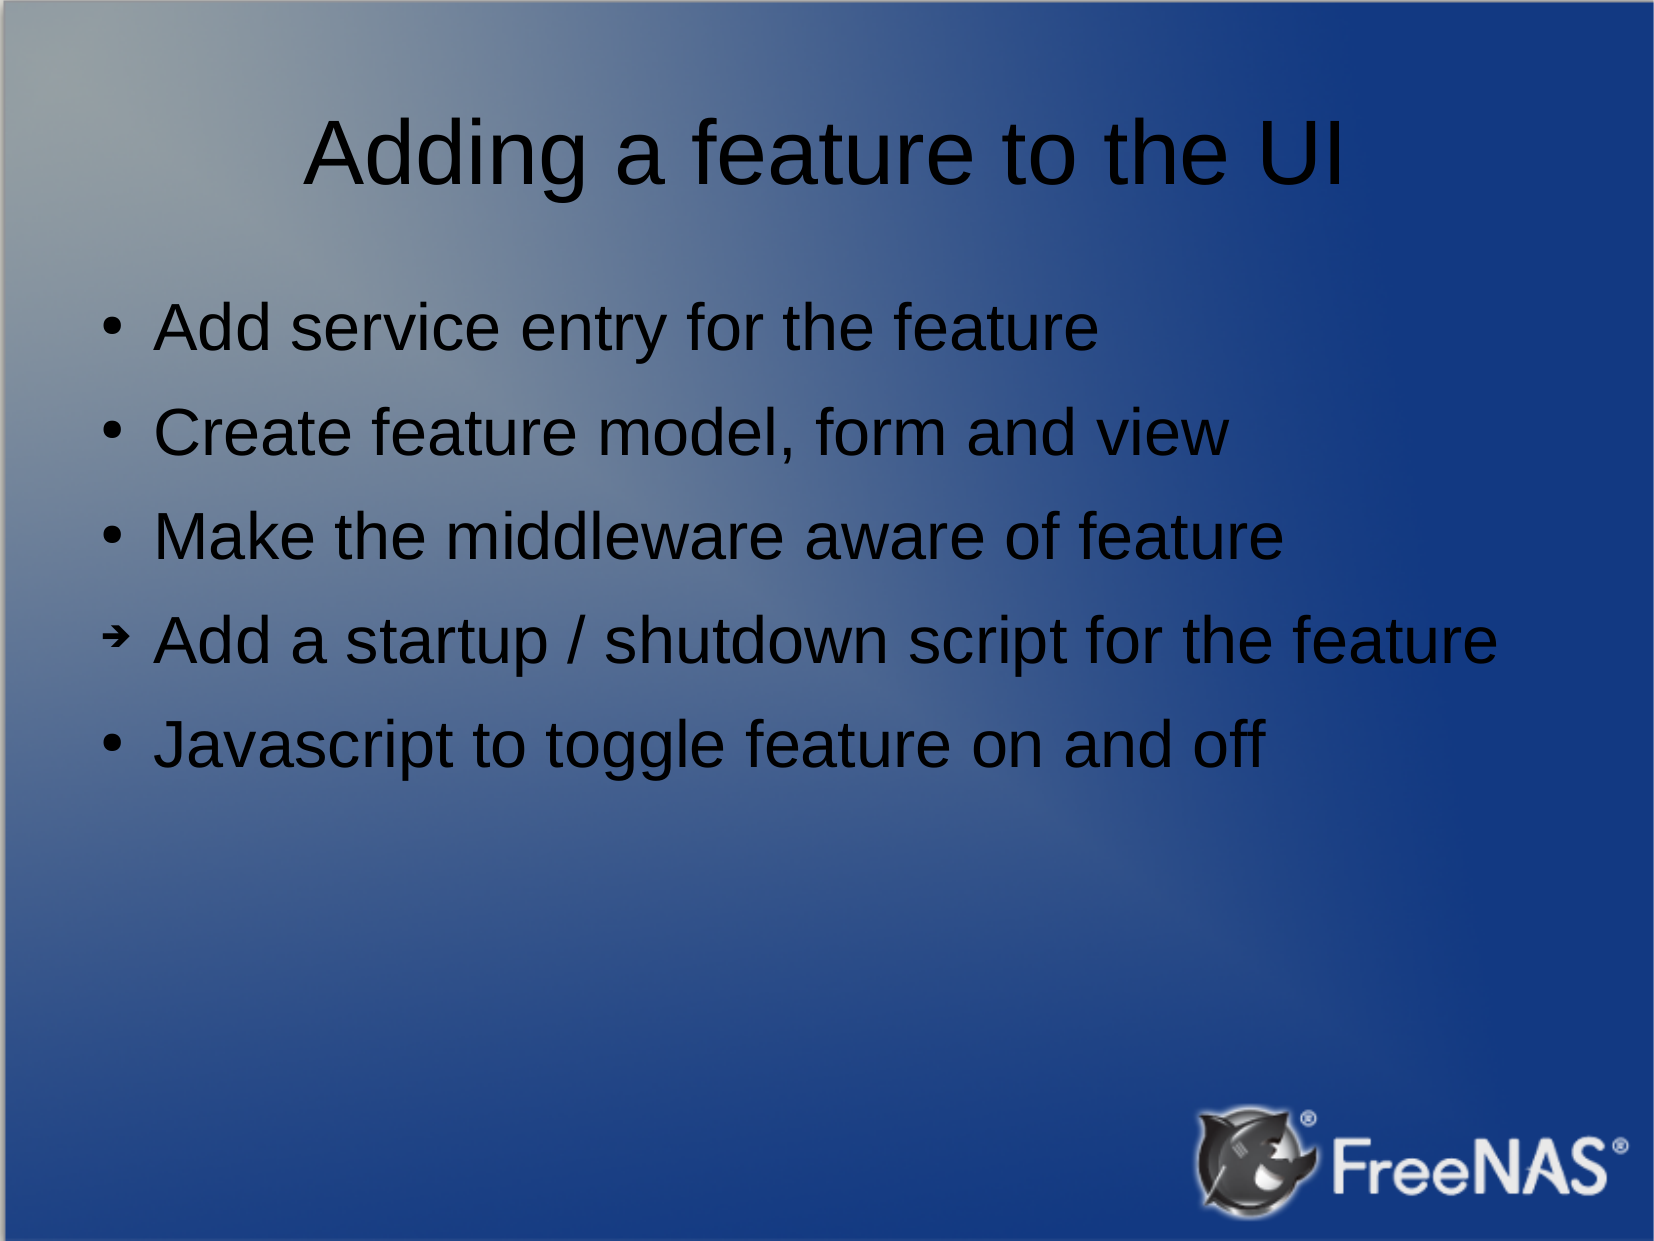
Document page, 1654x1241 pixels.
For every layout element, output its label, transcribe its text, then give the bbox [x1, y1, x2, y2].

list Add service entry for the feature Create feature model, form and view Make the middleware aware of feature Add a startup / shutdown script for the feature Javascript to toggle feature on and off [82, 290, 1571, 1010]
picture [0, 0, 1654, 1241]
title Adding a feature to the UI [82, 49, 1571, 257]
